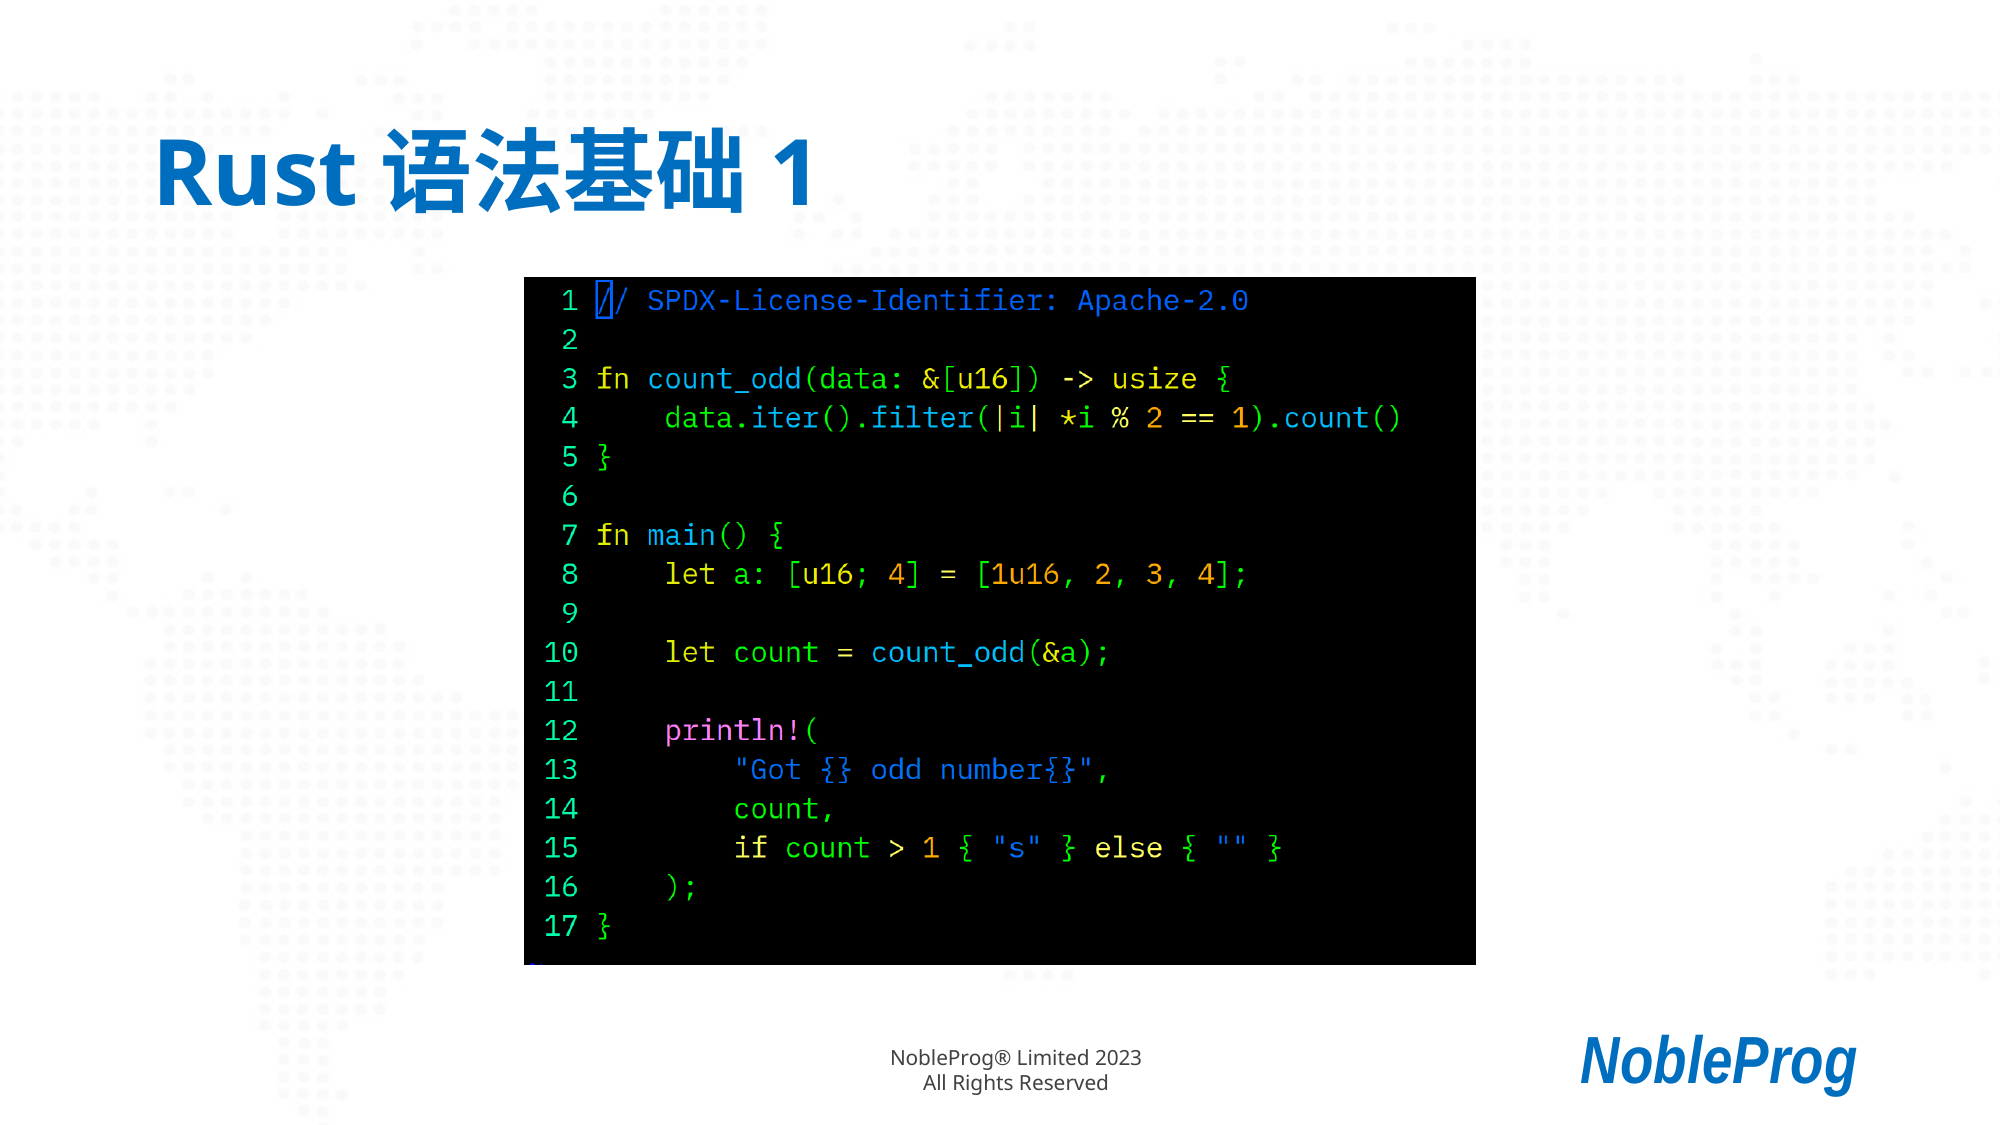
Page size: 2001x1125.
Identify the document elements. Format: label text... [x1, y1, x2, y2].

picture [524, 277, 1476, 966]
title Rust语法基础1 [137, 59, 1863, 278]
